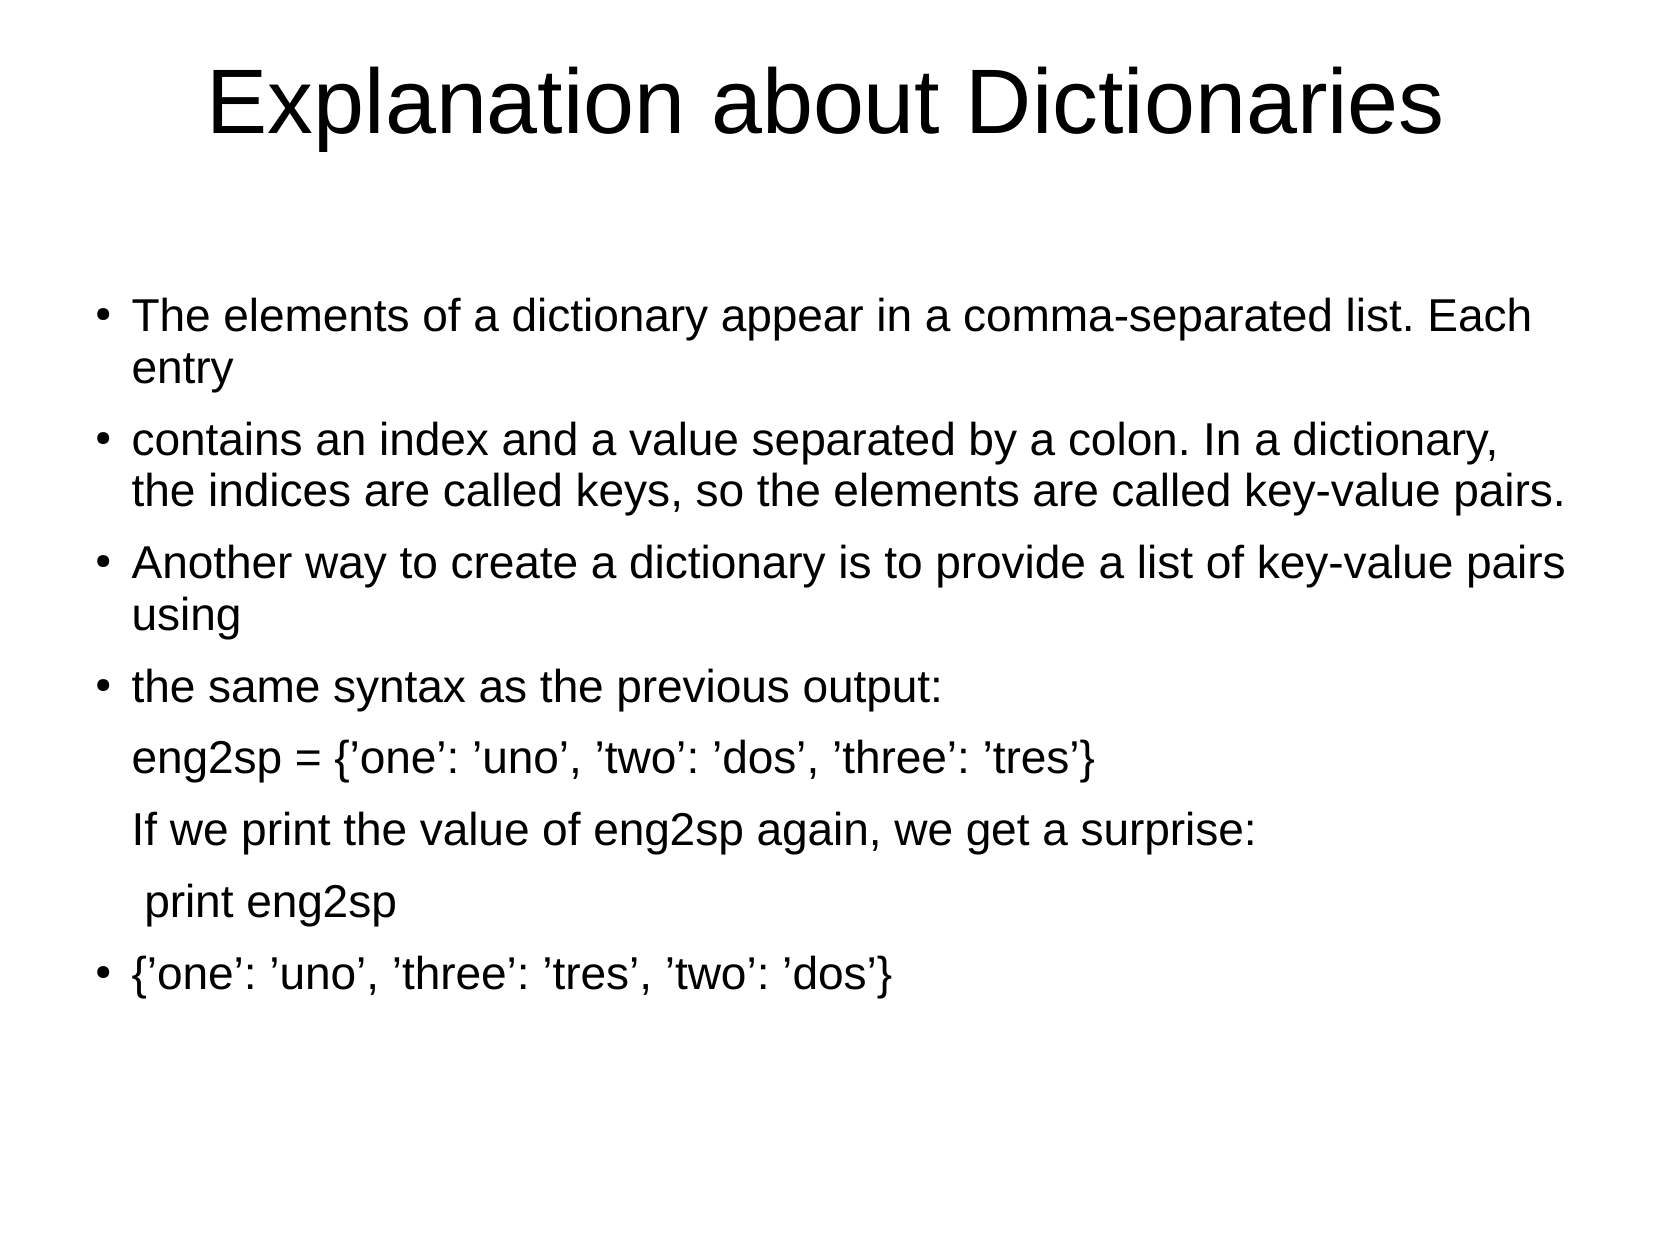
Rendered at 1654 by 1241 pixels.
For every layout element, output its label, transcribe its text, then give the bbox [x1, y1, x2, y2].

title Explanation about Dictionaries [82, 49, 1571, 257]
list The elements of a dictionary appear in a comma-separated list. Each entry contains an index and a value separated by a colon. In a dictionary, the indices are called keys, so the elements are called key-value pairs. Another way to create a dictionary is to provide a list of key-value pairs using the same syntax as the previous output: eng2sp = {’one’: ’uno’, ’two’: ’dos’, ’three’: ’tres’} If we print the value of eng2sp again, we get a surprise: print eng2sp {’one’: ’uno’, ’three’: ’tres’, ’two’: ’dos’} [82, 290, 1571, 1010]
